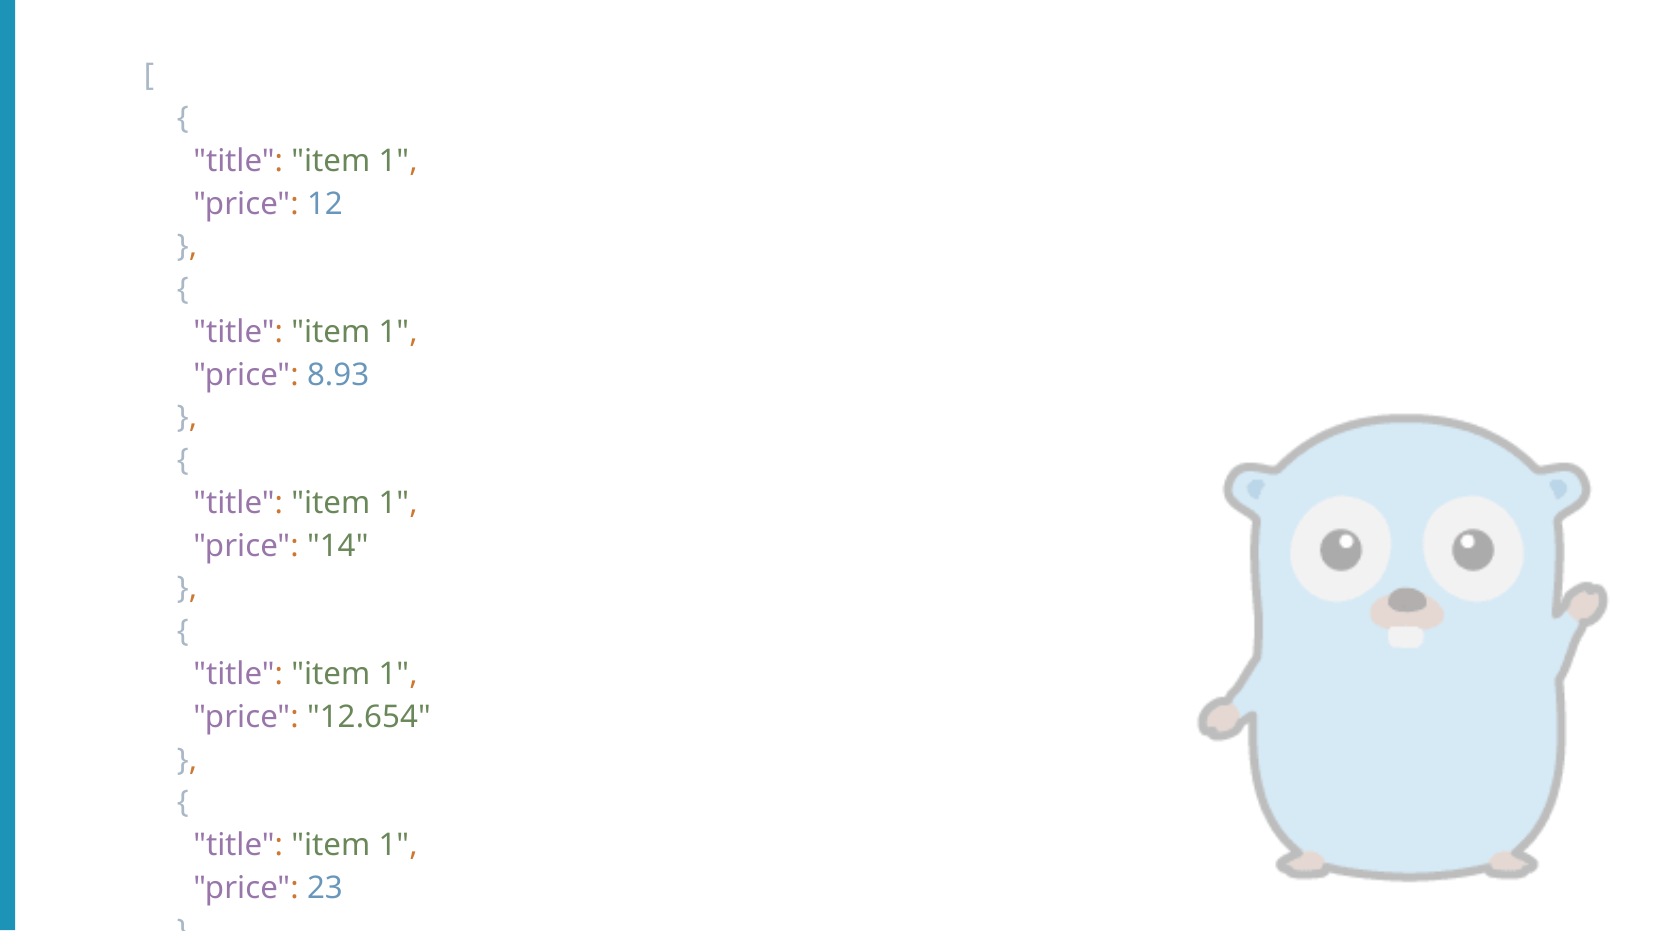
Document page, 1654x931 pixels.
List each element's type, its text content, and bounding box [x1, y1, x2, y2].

text_box [0, 0, 16, 931]
picture [1155, 393, 1654, 904]
text_box [ { "title": "item 1", "price": 12 }, { "title": "item 1", "price": 8.93 }, { "title": "item 1", "price": "14" }, { "title": "item 1", "price": "12.654" }, { "title": "item 1", "price": 23 } ] [129, 45, 1561, 902]
